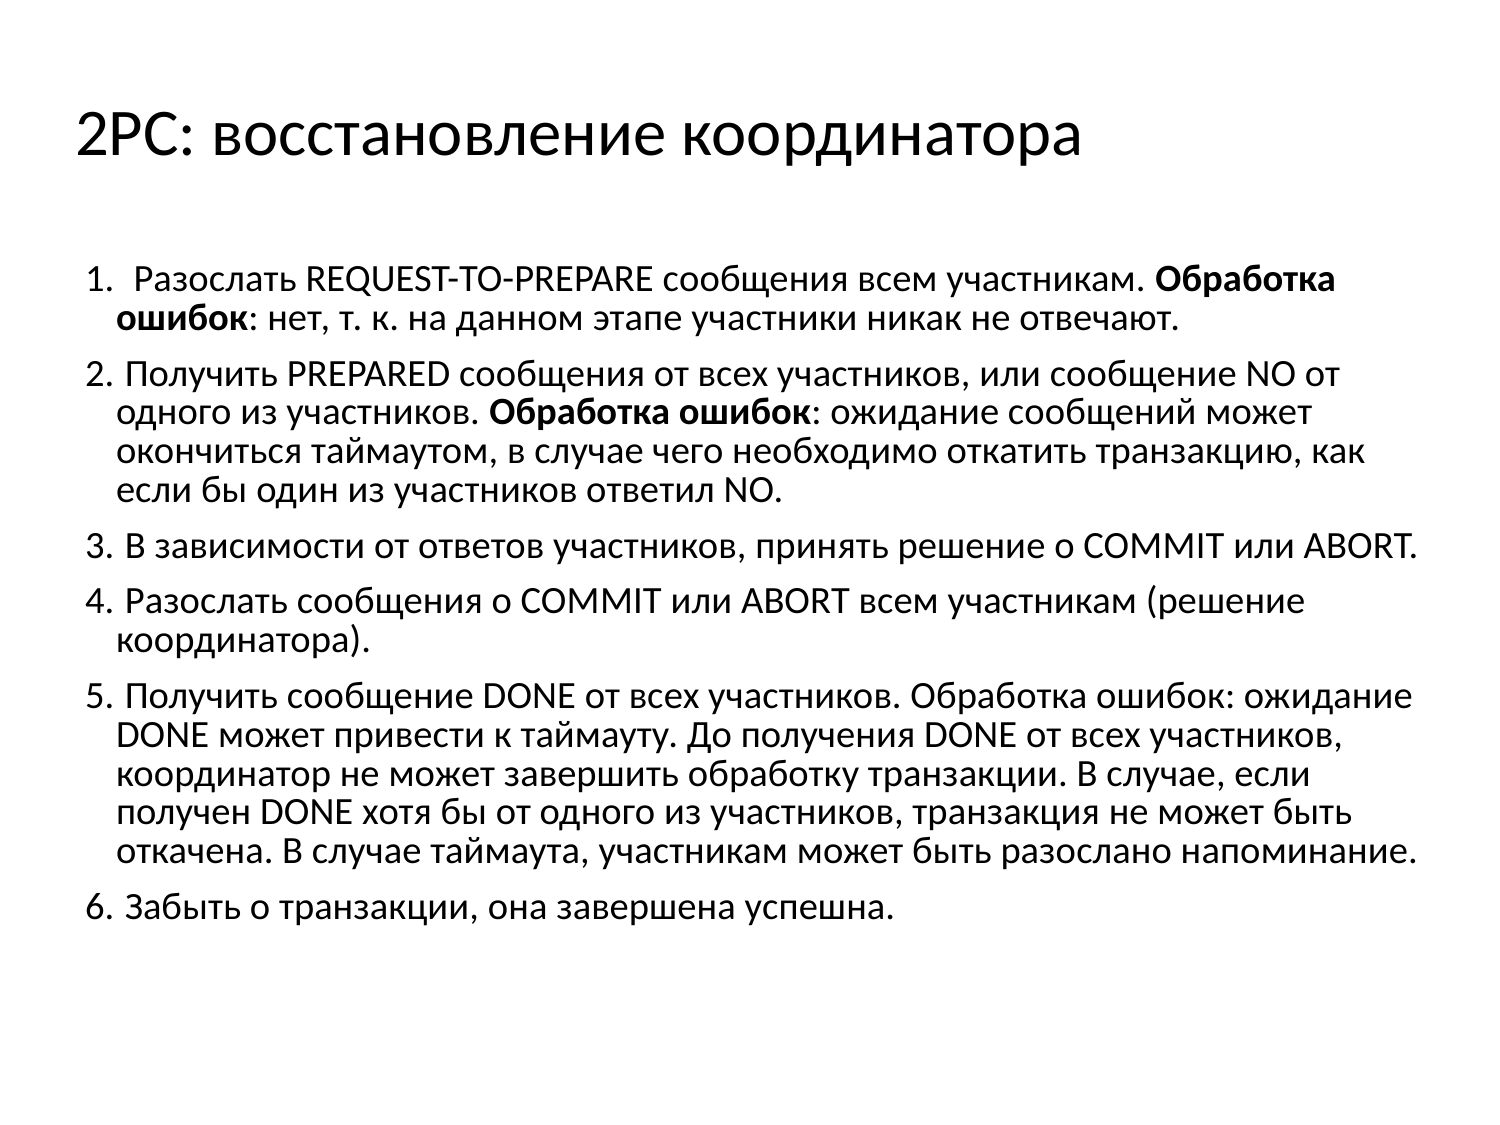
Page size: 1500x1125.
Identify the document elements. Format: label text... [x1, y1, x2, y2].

list Разослать REQUEST-TO-PREPARE сообщения всем участникам. Обработка ошибок: нет, т. к. на данном этапе участники никак не отвечают. Получить PREPARED сообщения от всех участников, или сообщение NO от одного из участников. Обработка ошибок: ожидание сообщений может окончиться таймаутом, в случае чего необходимо откатить транзакцию, как если бы один из участников ответил NO. В зависимости от ответов участников, принять решение о COMMIT или ABORT. Разослать сообщения о COMMIT или ABORT всем участникам (решение координатора). Получить сообщение DONE от всех участников. Обработка ошибок: ожидание DONE может привести к таймауту. До получения DONE от всех участников, координатор не может завершить обработку транзакции. В случае, если получен DONE хотя бы от одного из участников, транзакция не может быть откачена. В случае таймаута, участникам может быть разослано напоминание. Забыть о транзакции, она завершена успешна. [75, 262, 1425, 1005]
title 2PC: восстановление координатора [75, 45, 1425, 233]
